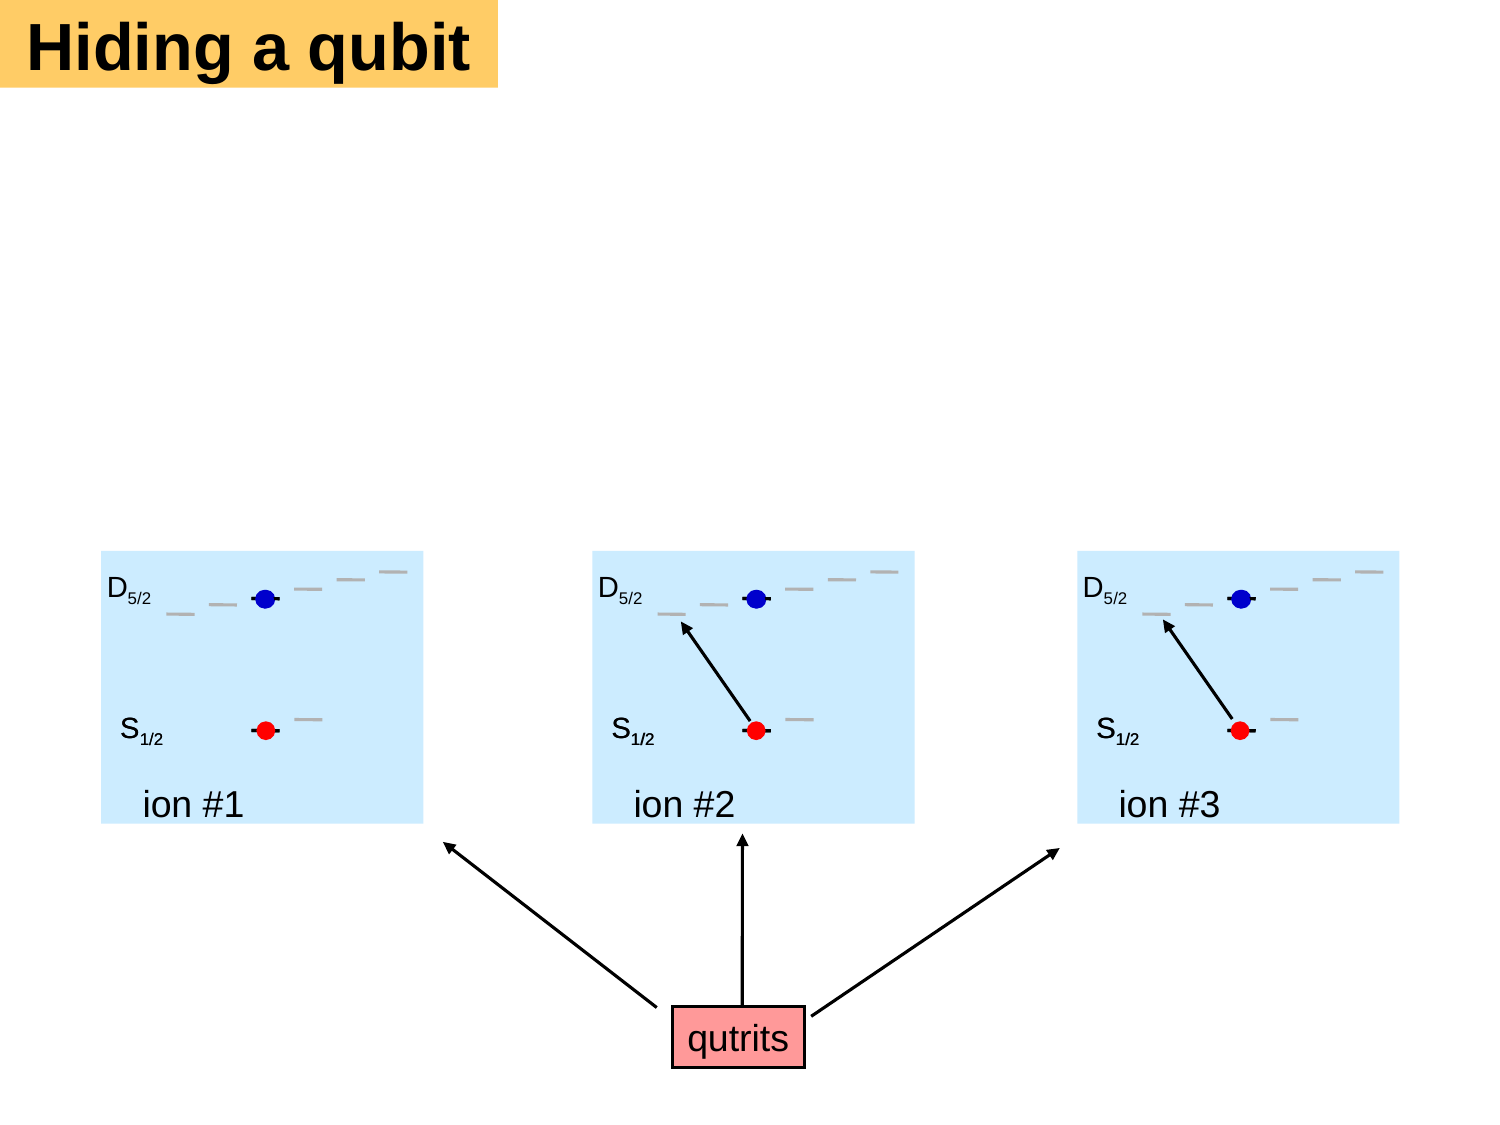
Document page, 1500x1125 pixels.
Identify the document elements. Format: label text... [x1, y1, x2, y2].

text_box qutrits [672, 1006, 805, 1068]
text_box [1077, 550, 1400, 824]
text_box ion #3 [1103, 772, 1236, 833]
text_box D5/2 [583, 560, 658, 616]
text_box ion #1 [127, 772, 260, 833]
text_box ion #2 [618, 772, 751, 833]
text_box D5/2 [91, 560, 167, 616]
text_box S1/2 [105, 701, 179, 757]
text_box S1/2 [596, 701, 670, 757]
text_box D5/2 [1067, 560, 1143, 616]
text_box S1/2 [1081, 701, 1155, 757]
text_box Hiding a qubit [0, 0, 498, 88]
text_box [592, 550, 915, 824]
text_box [101, 550, 424, 824]
